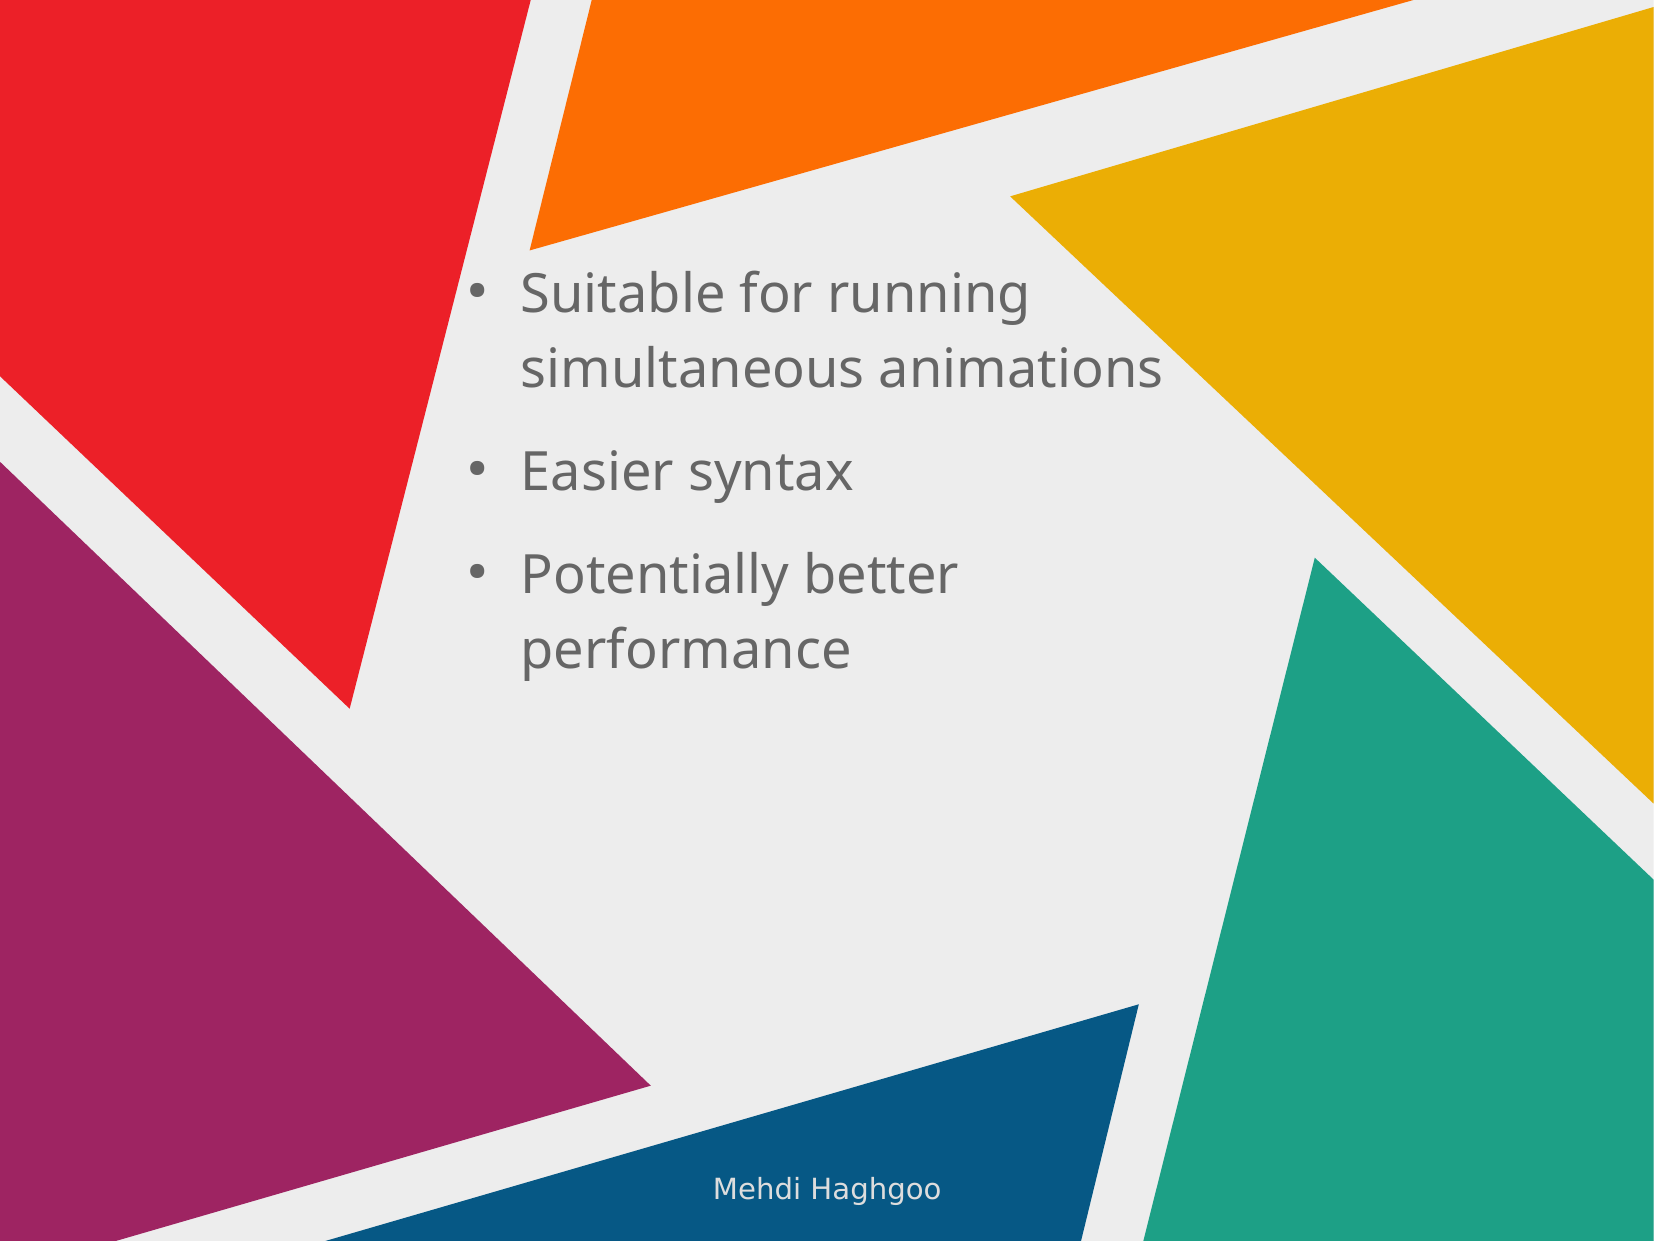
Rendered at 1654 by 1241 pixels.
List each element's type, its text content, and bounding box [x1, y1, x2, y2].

list Suitable for running simultaneous animations Easier syntax Potentially better performance [450, 255, 1231, 1021]
